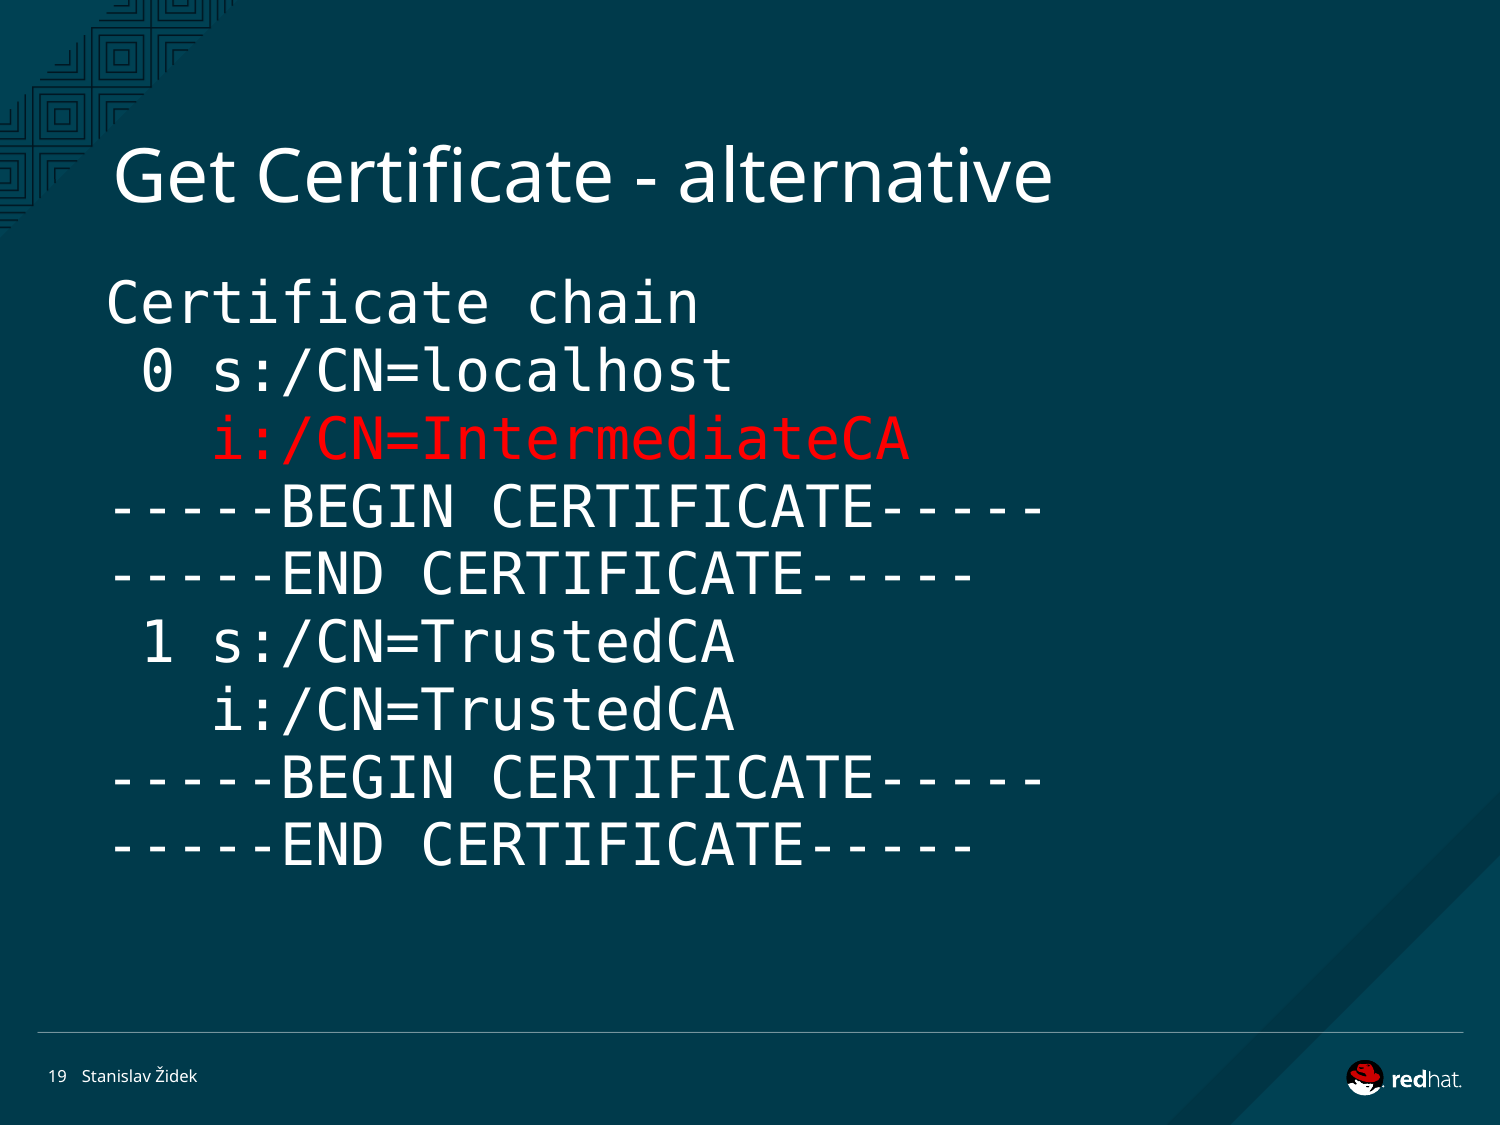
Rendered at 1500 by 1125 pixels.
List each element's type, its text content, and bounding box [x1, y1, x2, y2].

title Get Certificate - alternative [112, 0, 1388, 225]
list Certificate chain 0 s:/CN=localhost i:/CN=IntermediateCA -----BEGIN CERTIFICATE----- -----END CERTIFICATE----- 1 s:/CN=TrustedCA i:/CN=TrustedCA -----BEGIN CERTIFICATE----- -----END CERTIFICATE----- [105, 270, 1381, 1006]
